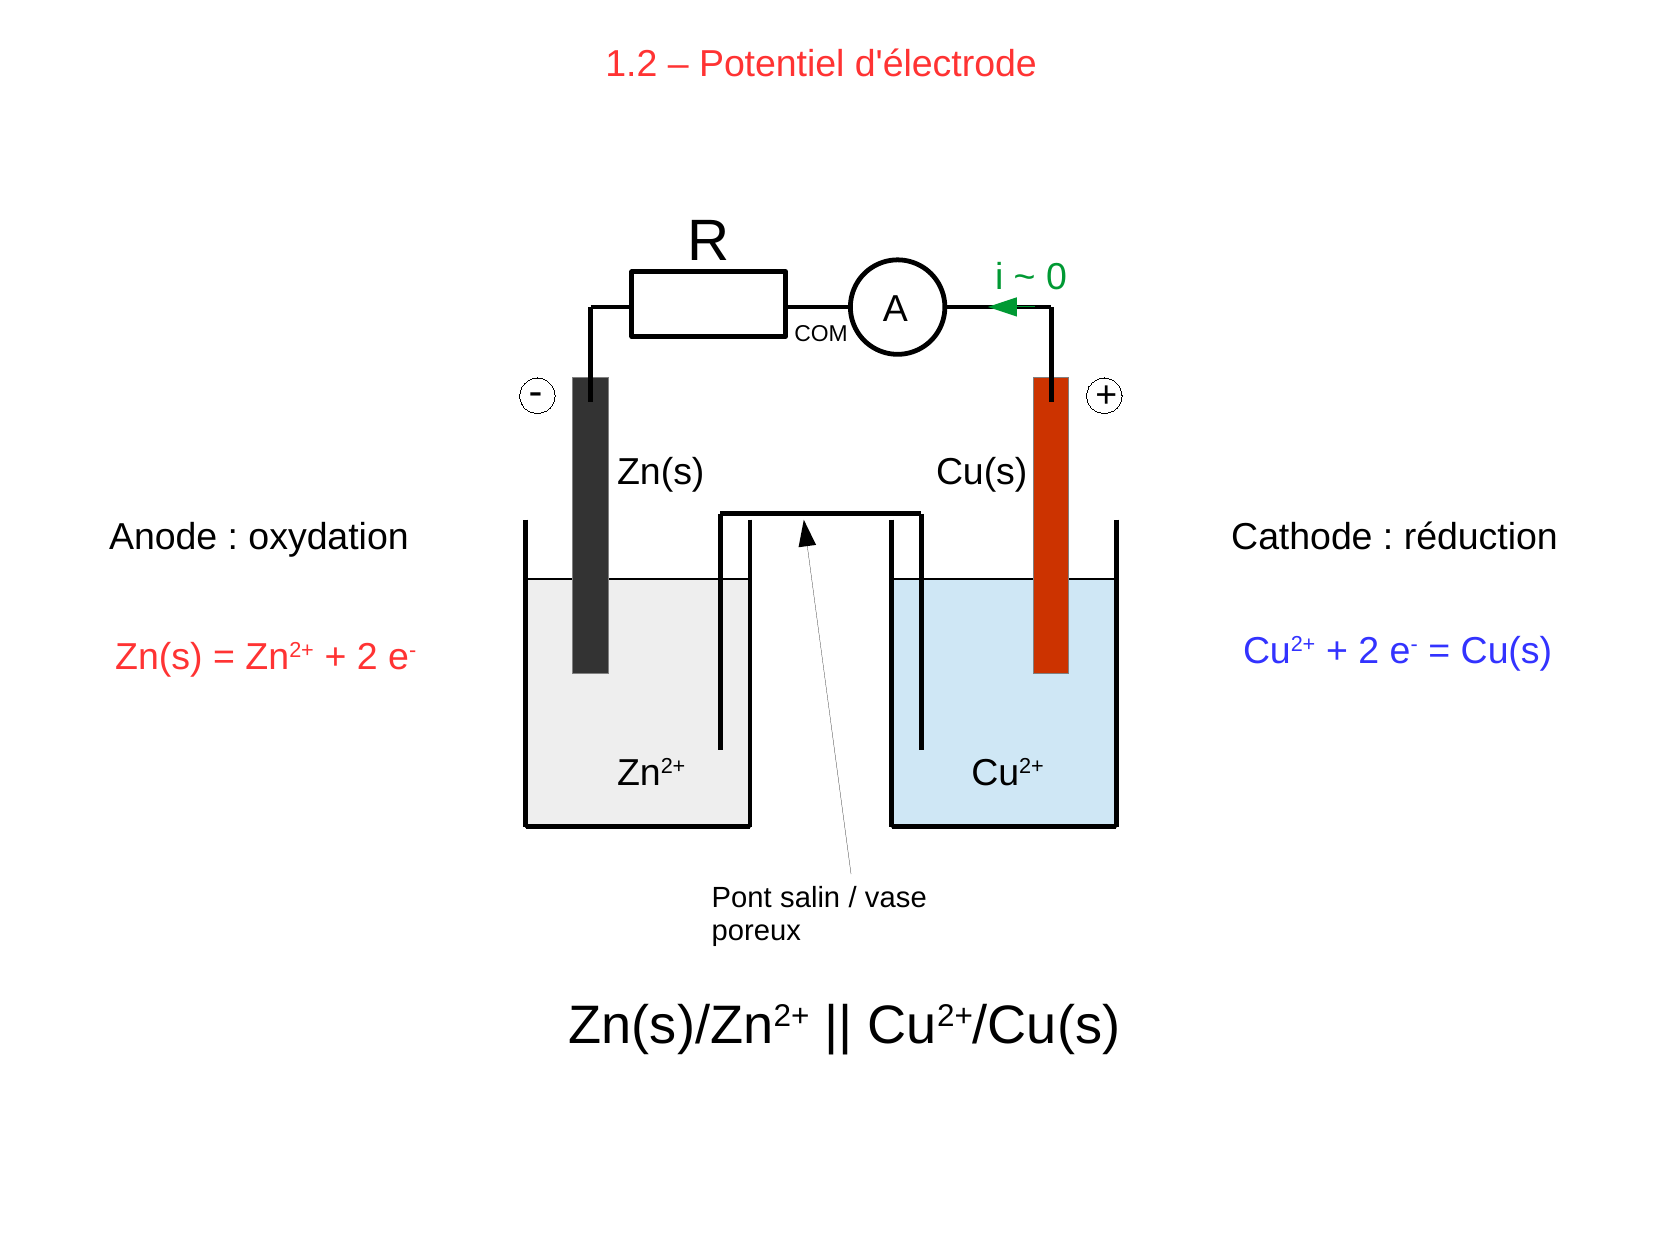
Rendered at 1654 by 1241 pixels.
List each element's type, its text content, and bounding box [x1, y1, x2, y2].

text_box Cu(s) [921, 443, 1046, 500]
text_box Cu2+ + 2 e- = Cu(s) [1228, 622, 1619, 680]
text_box Cu2+ [956, 744, 1075, 801]
text_box Zn(s) = Zn2+ + 2 e- [100, 628, 443, 686]
text_box A [868, 279, 916, 337]
text_box Anode : oxydation [94, 507, 461, 567]
text_box - [513, 360, 573, 422]
text_box R [673, 200, 745, 271]
text_box Cathode : réduction [1216, 507, 1583, 566]
text_box i ~ 0 [980, 248, 1158, 305]
text_box [894, 377, 1114, 824]
text_box + [1080, 366, 1140, 424]
text_box COM [779, 313, 875, 355]
text_box Pont salin / vase poreux [696, 874, 1040, 934]
text_box Zn(s) [602, 442, 721, 500]
text_box [631, 271, 786, 337]
text_box [528, 377, 748, 824]
text_box Zn2+ [602, 744, 721, 801]
text_box 1.2 – Potentiel d'électrode [590, 35, 1099, 107]
text_box [850, 259, 945, 355]
text_box Zn(s)/Zn2+ || Cu2+/Cu(s) [507, 987, 1182, 1063]
